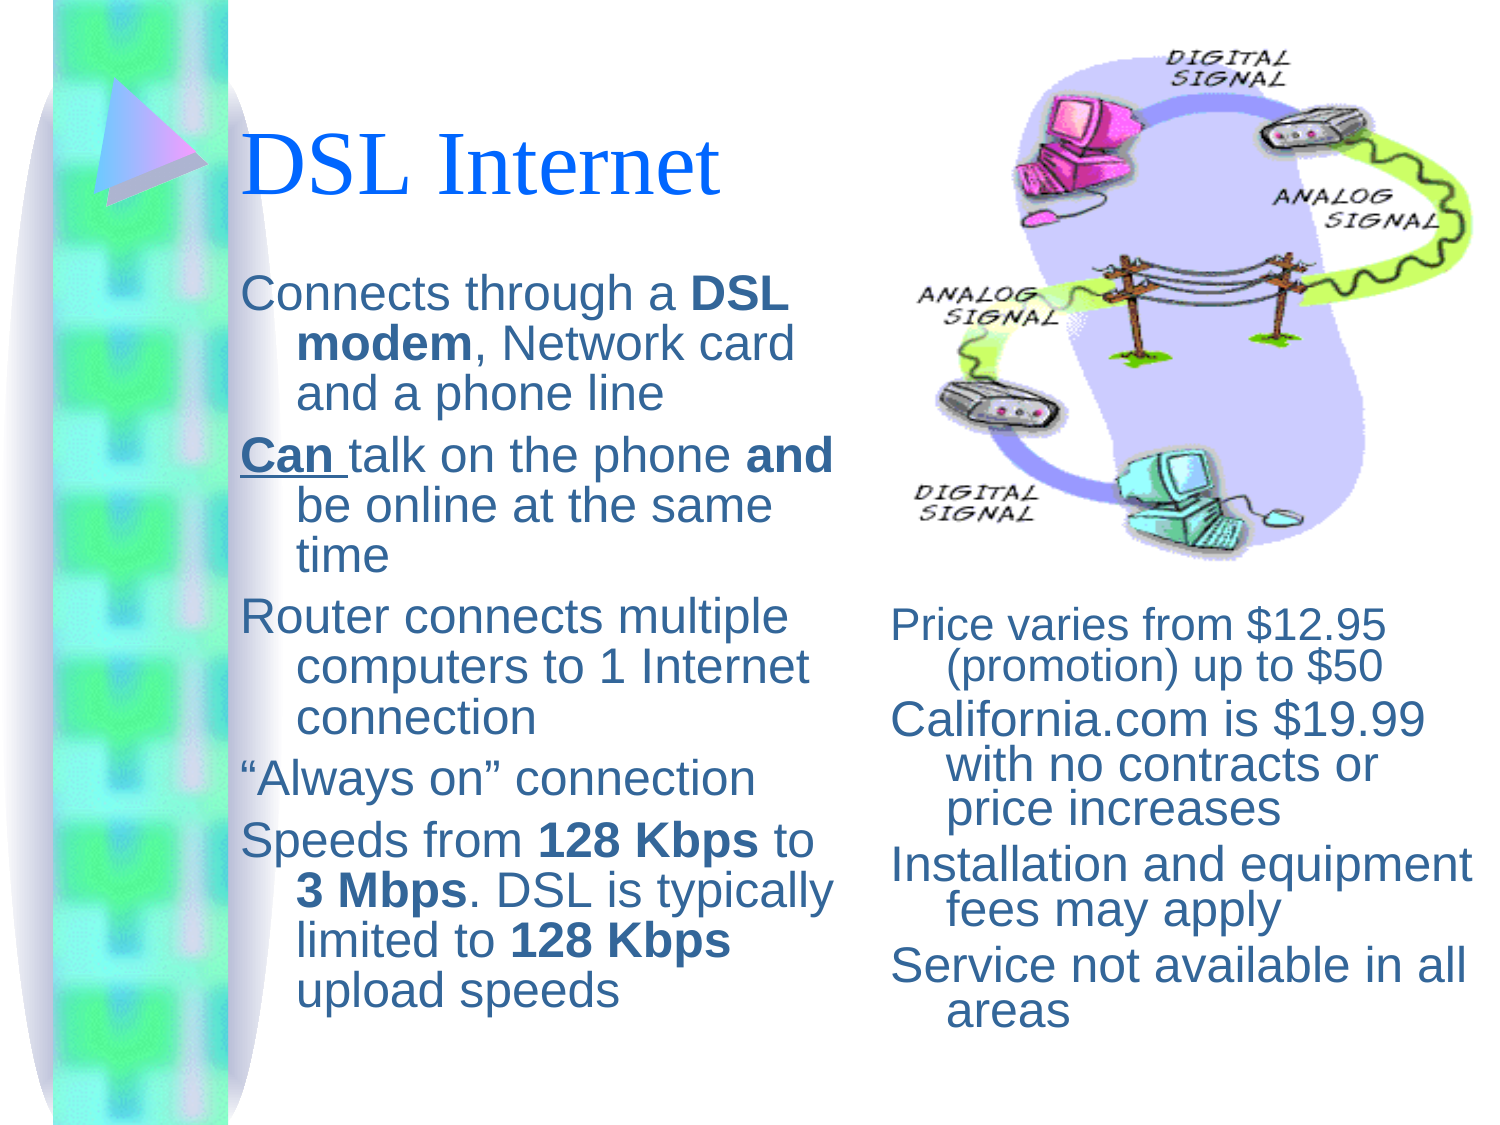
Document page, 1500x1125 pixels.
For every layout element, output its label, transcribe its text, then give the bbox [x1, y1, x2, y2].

title DSL Internet [225, 75, 900, 223]
list Connects through a DSL modem, Network card and a phone line Can talk on the phone and be online at the same time Router connects multiple computers to 1 Internet connection “Always on” connection Speeds from 128 Kbps to 3 Mbps. DSL is typically limited to 128 Kbps upload speeds [224, 262, 850, 1125]
picture [53, 0, 229, 1125]
picture [900, 37, 1500, 563]
list Price varies from $12.95 (promotion) up to $50 California.com is $19.99 with no contracts or price increases Installation and equipment fees may apply Service not available in all areas [875, 600, 1500, 1125]
